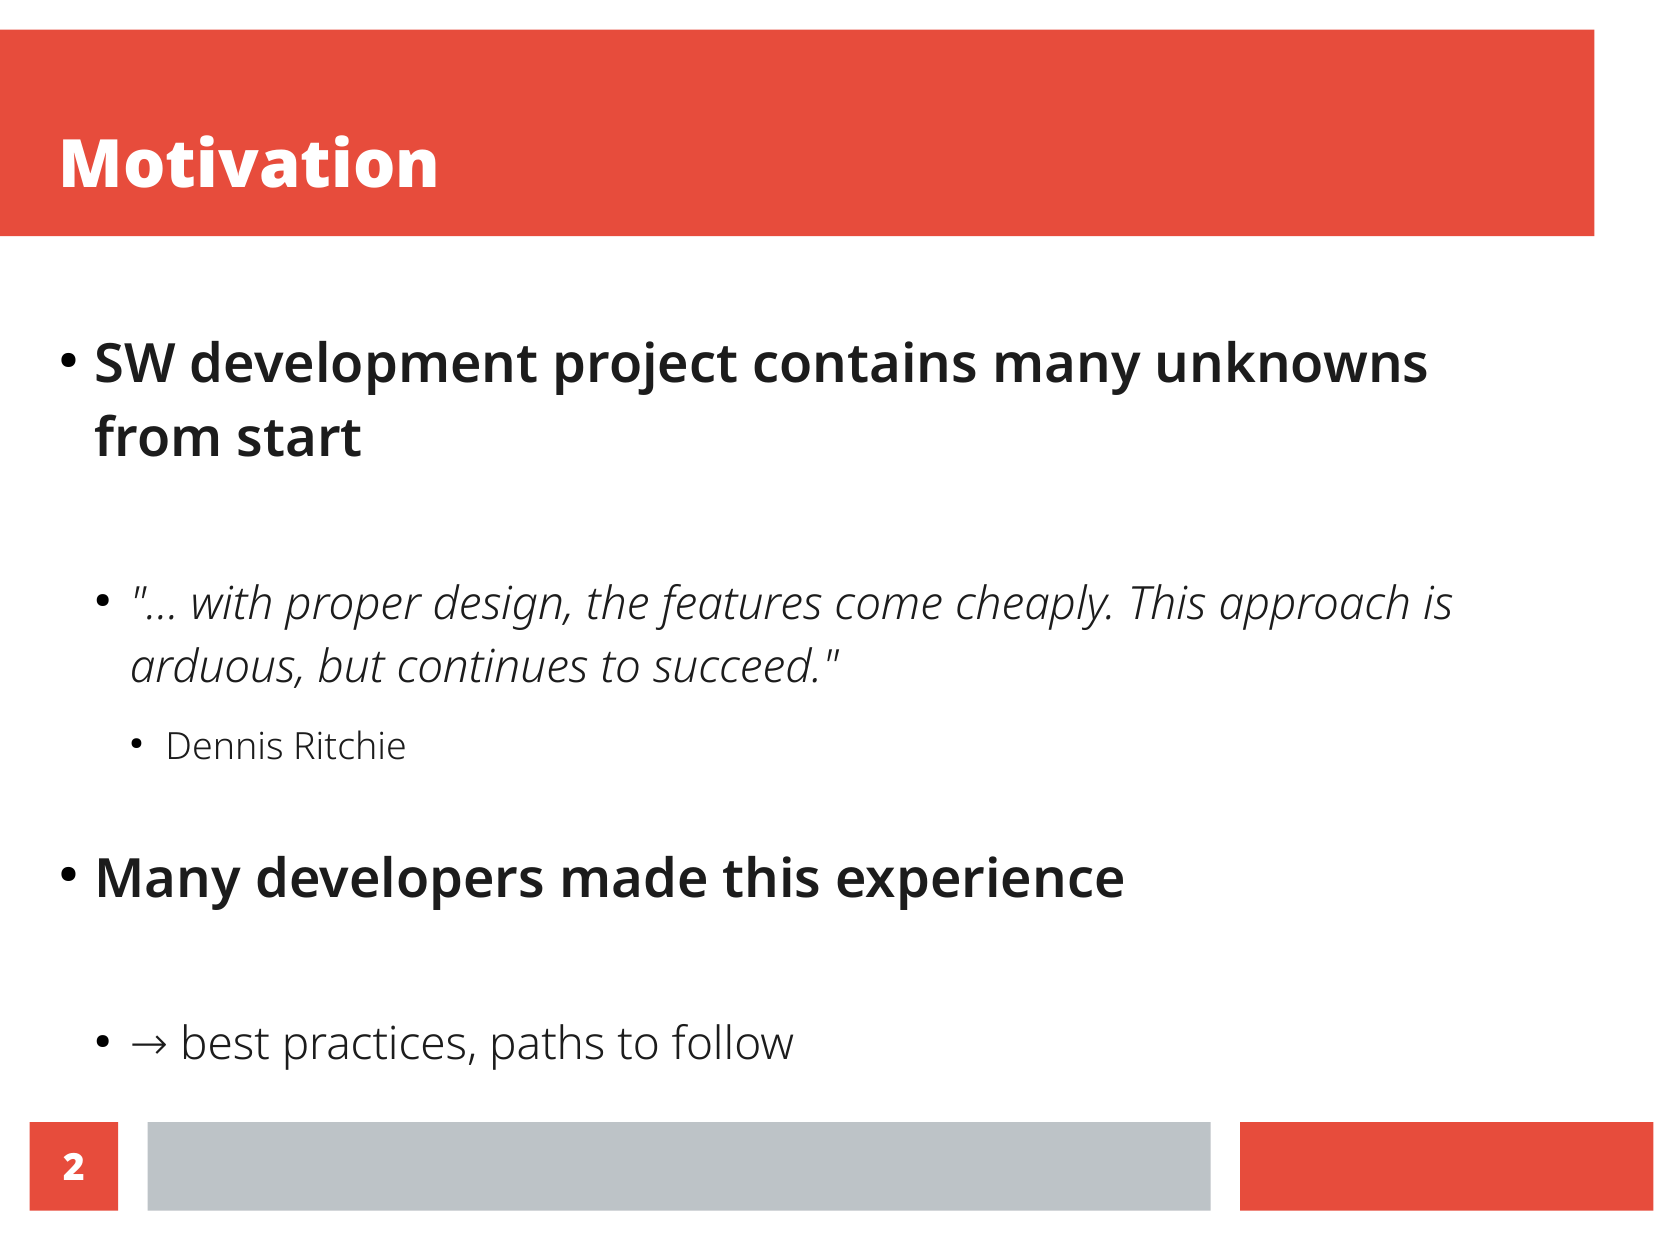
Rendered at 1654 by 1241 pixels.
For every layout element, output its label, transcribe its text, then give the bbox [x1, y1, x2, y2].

title Motivation [59, 59, 1595, 207]
list SW development project contains many unknowns from start "… with proper design, the features come cheaply. This approach is arduous, but continues to succeed." Dennis Ritchie Many developers made this experience → best practices, paths to follow [59, 324, 1565, 1093]
